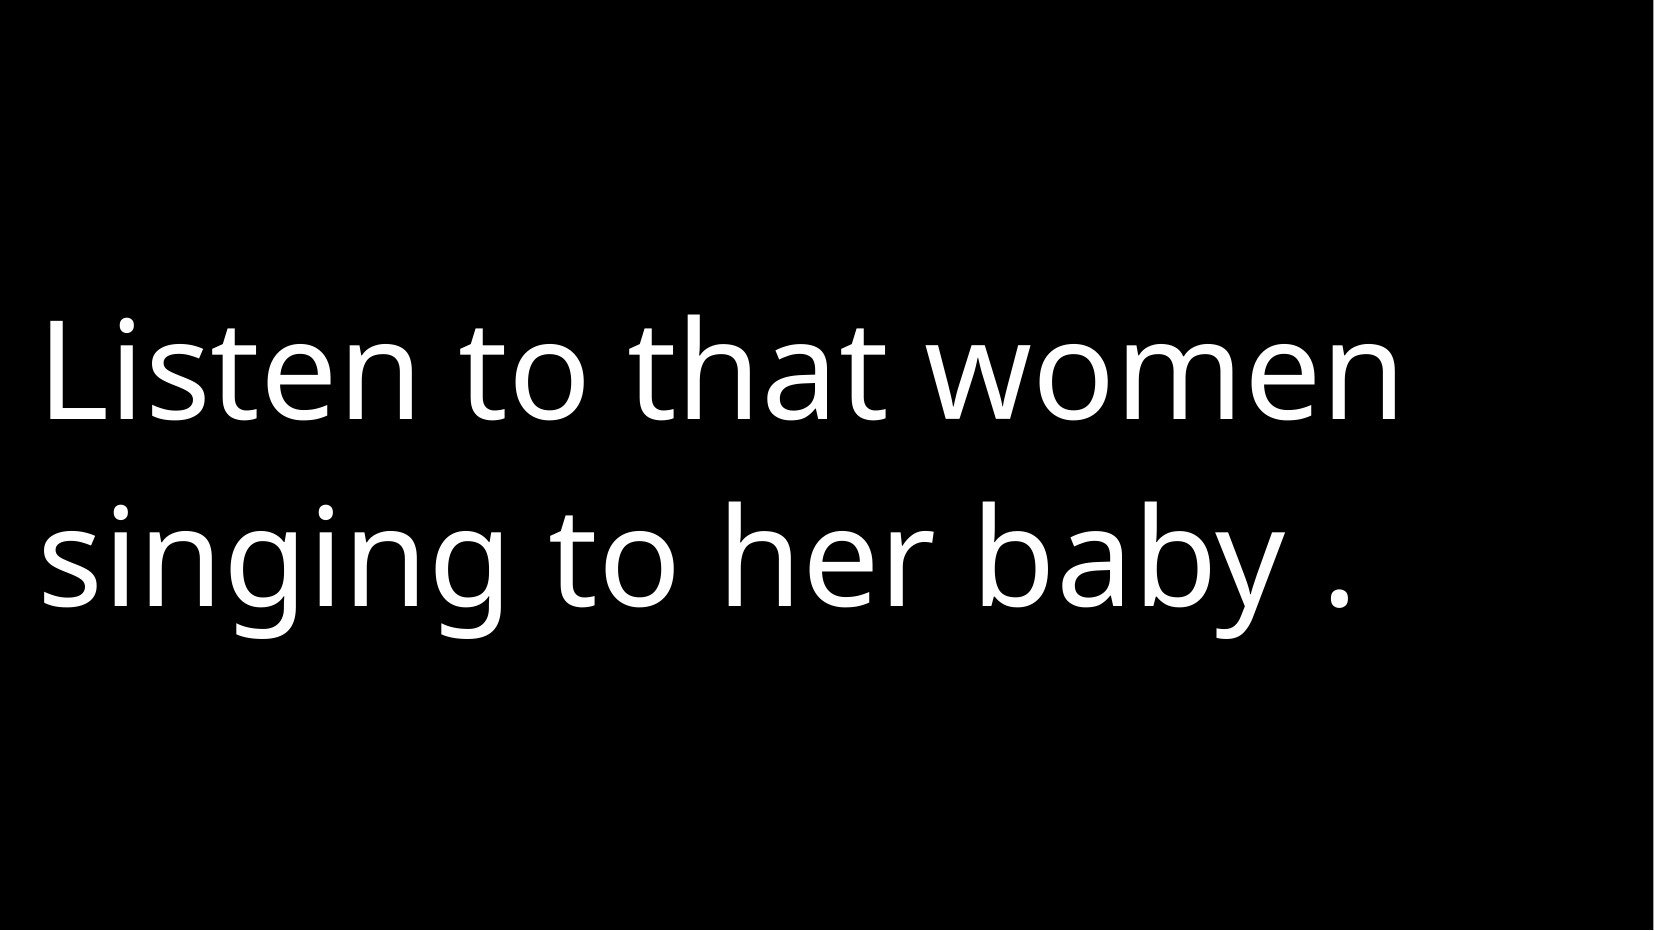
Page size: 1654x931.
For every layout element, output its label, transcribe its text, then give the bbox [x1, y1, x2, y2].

title Listen to that women singing to her baby . [37, 19, 1612, 900]
